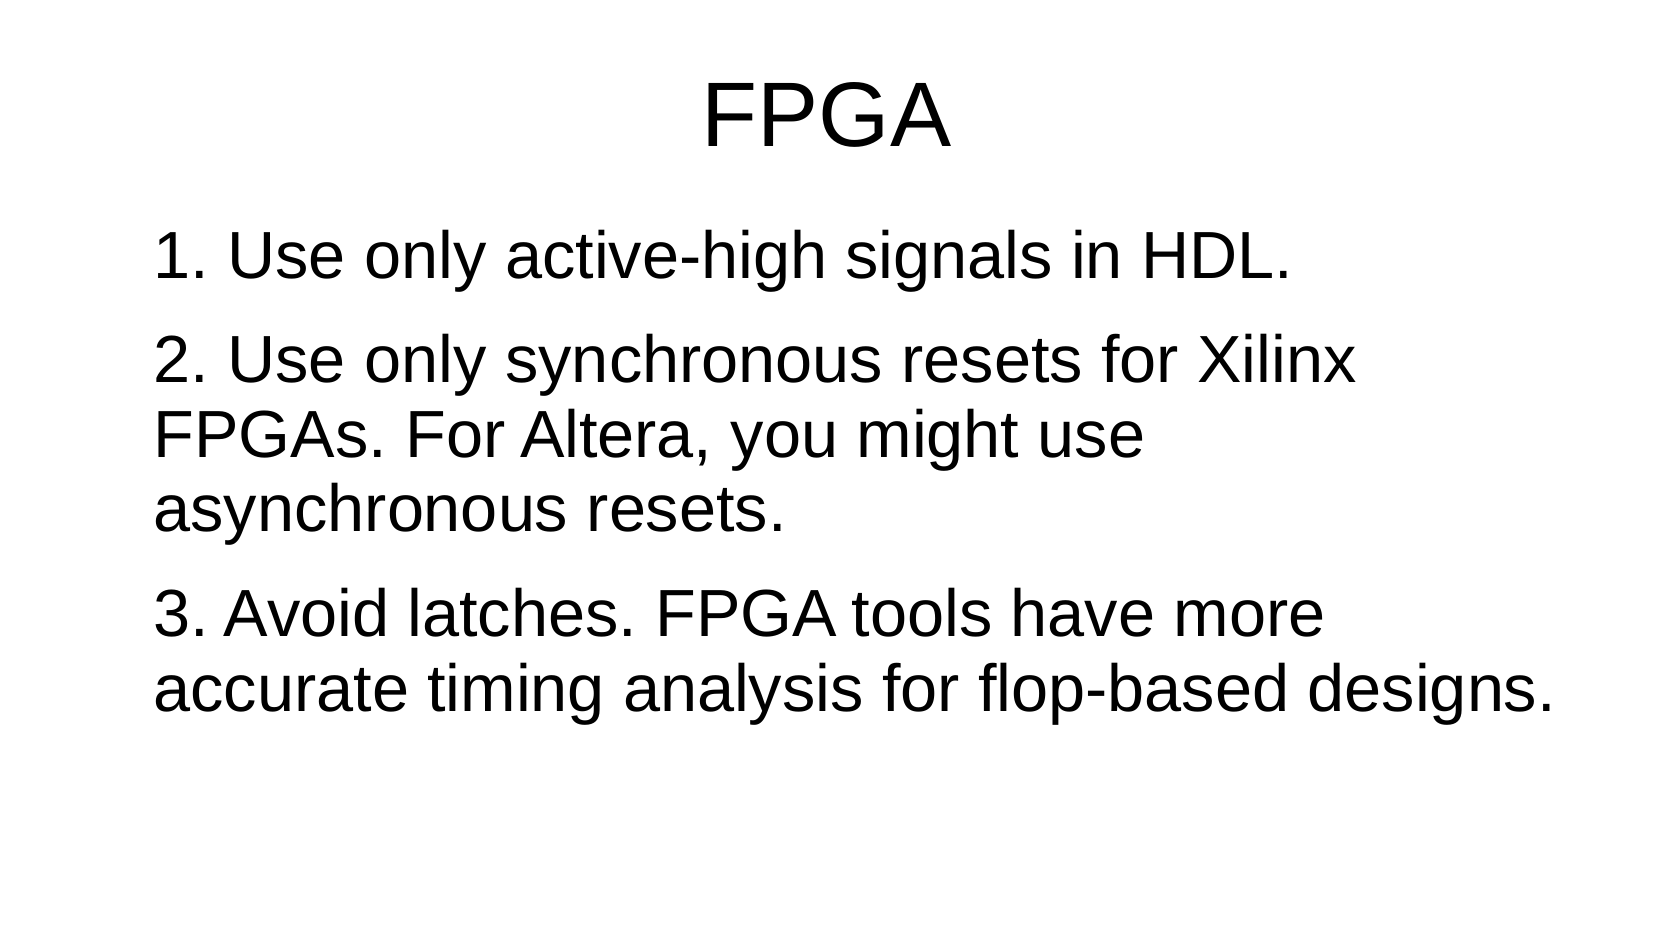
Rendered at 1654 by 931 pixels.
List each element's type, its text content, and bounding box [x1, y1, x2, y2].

list 1. Use only active-high signals in HDL. 2. Use only synchronous resets for Xilinx FPGAs. For Altera, you might use asynchronous resets. 3. Avoid latches. FPGA tools have more accurate timing analysis for flop-based designs. [82, 217, 1571, 758]
title FPGA [82, 37, 1571, 193]
